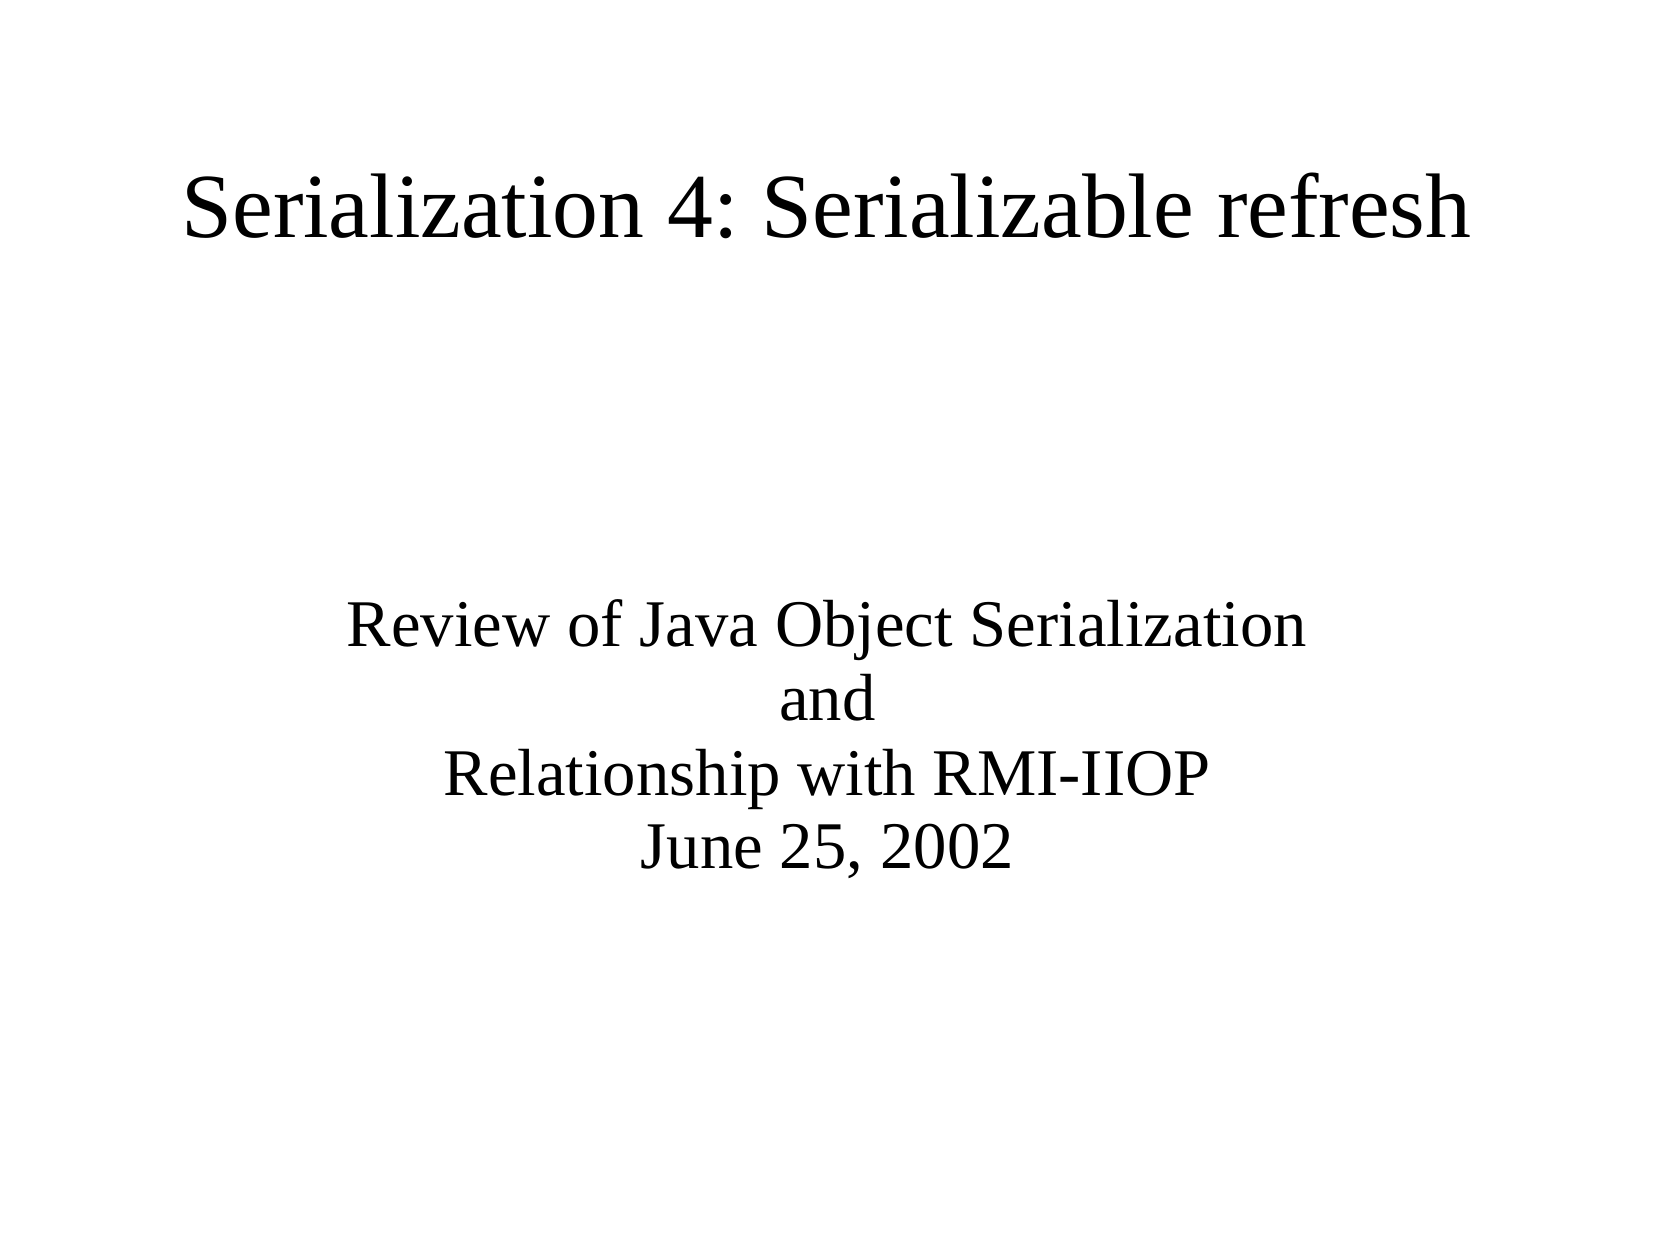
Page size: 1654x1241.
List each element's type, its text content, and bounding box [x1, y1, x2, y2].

subtitle Review of Java Object Serialization and Relationship with RMI-IIOP June 25, 2002 [121, 344, 1534, 1127]
title Serialization 4: Serializable refresh [121, 102, 1534, 311]
